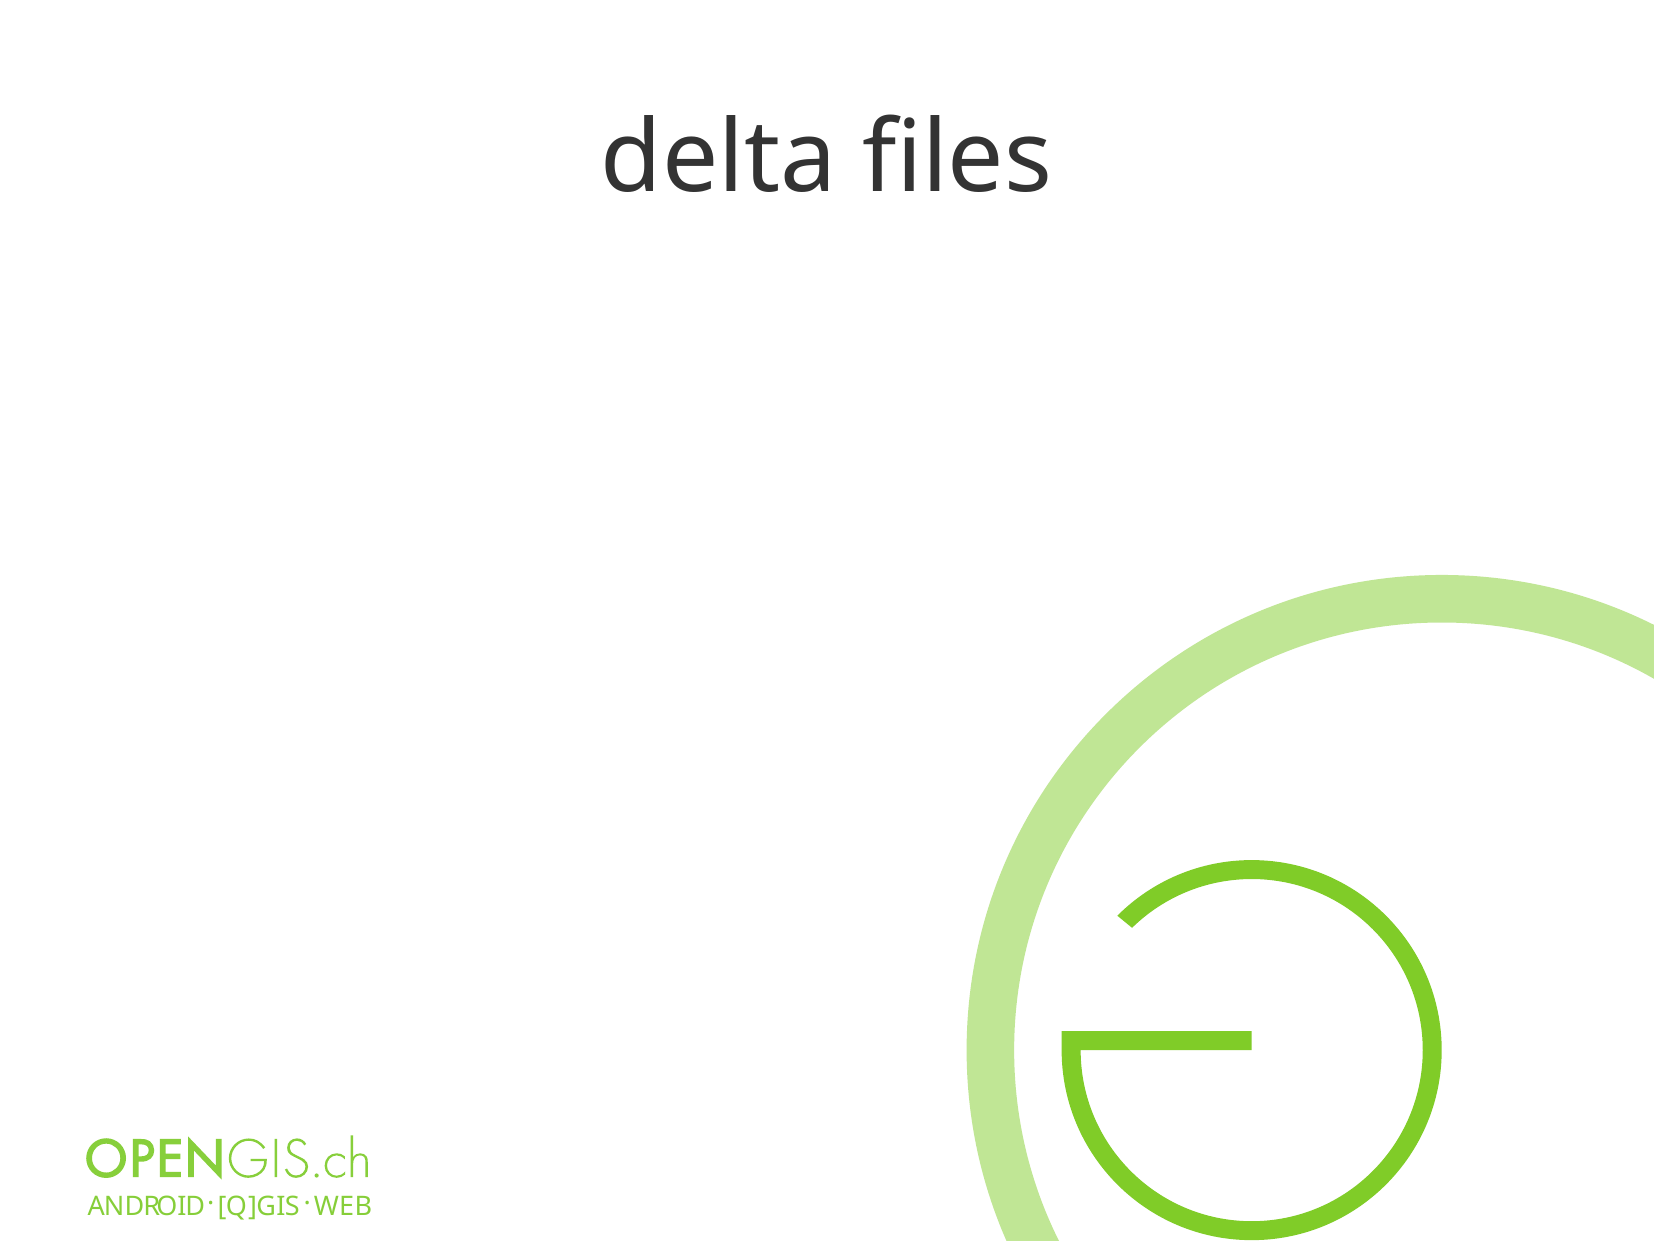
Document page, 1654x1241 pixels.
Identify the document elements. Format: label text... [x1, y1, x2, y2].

title delta files [82, 49, 1571, 257]
